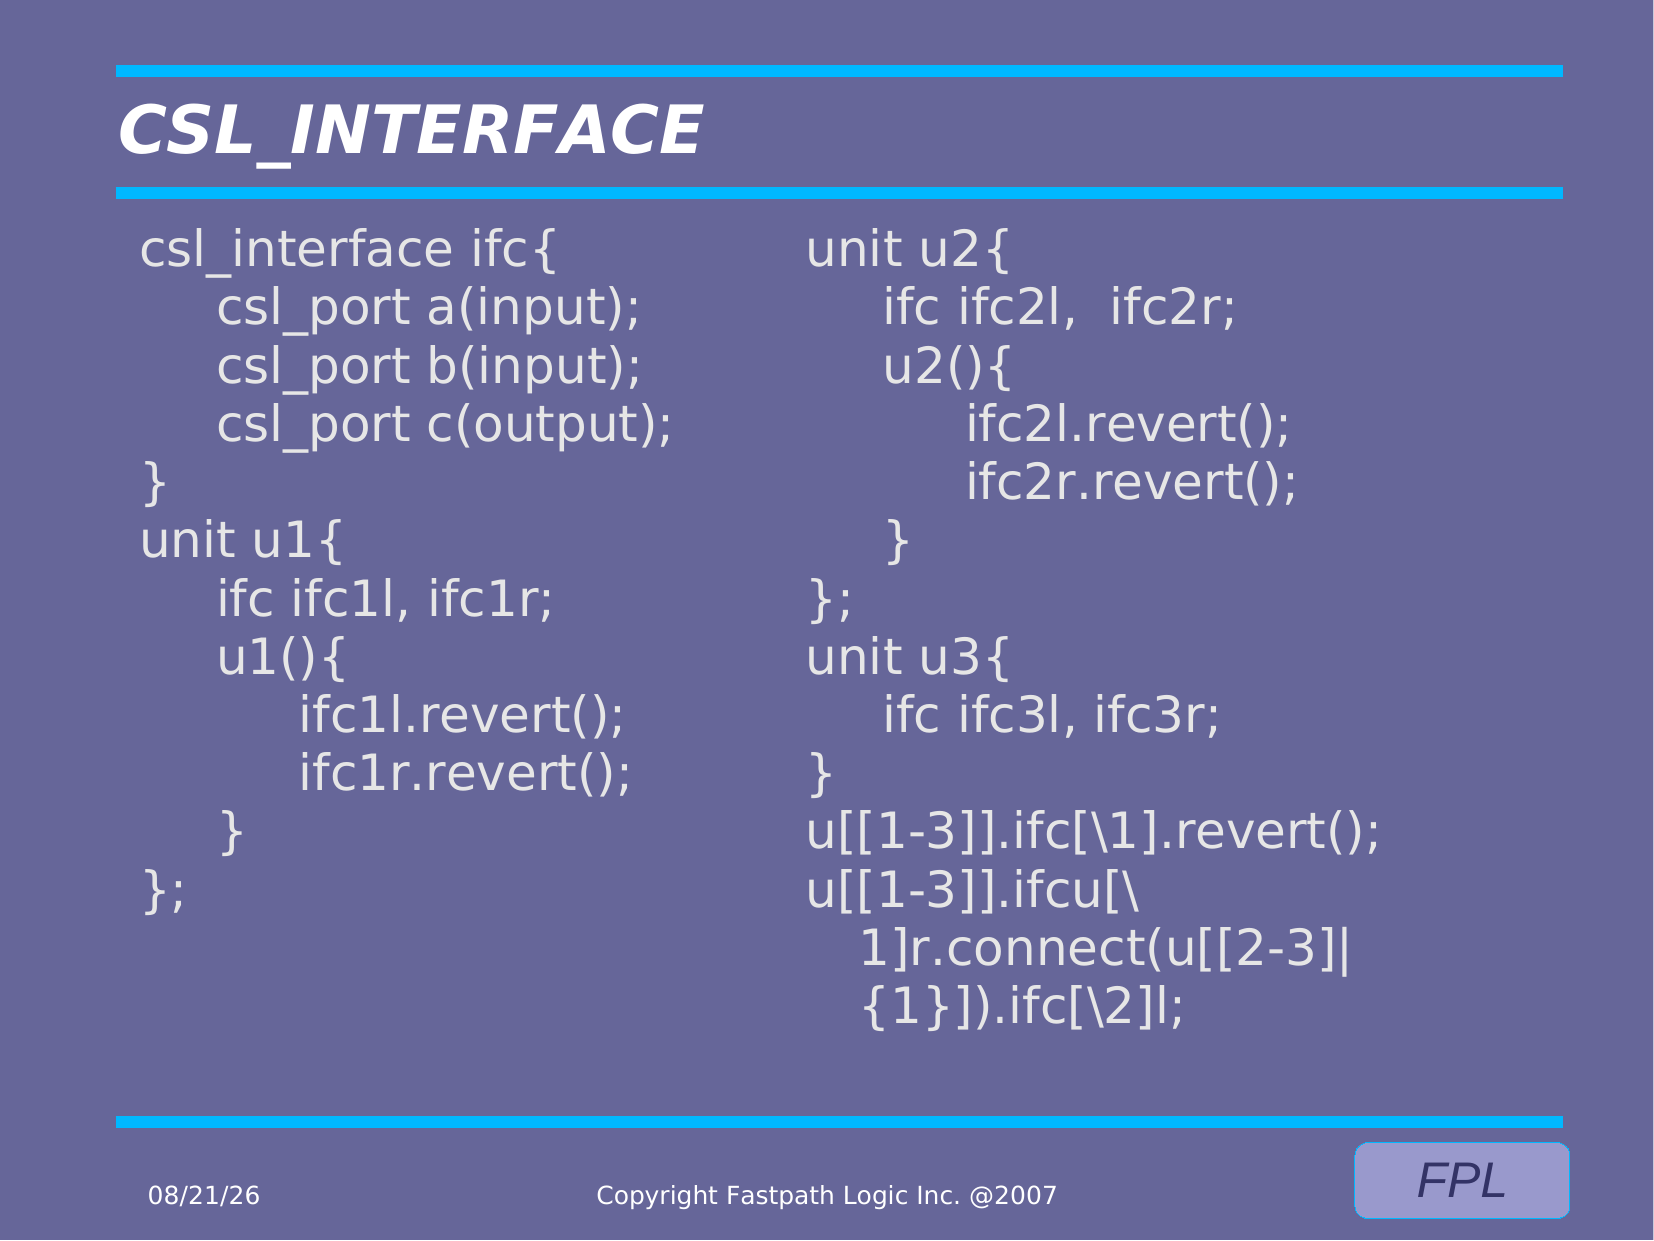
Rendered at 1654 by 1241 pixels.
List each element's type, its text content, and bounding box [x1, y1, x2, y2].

list unit u2{ ifc ifc2l, ifc2r; u2(){ ifc2l.revert(); ifc2r.revert(); } }; unit u3{ ifc ifc3l, ifc3r; } u[[1-3]].ifc[\1].revert(); u[[1-3]].ifcu[\1]r.connect(u[[2-3]|{1}]).ifc[\2]l; [787, 220, 1562, 1118]
title CSL_INTERFACE [118, 41, 1531, 219]
list csl_interface ifc{ csl_port a(input); csl_port b(input); csl_port c(output); } unit u1{ ifc ifc1l, ifc1r; u1(){ ifc1l.revert(); ifc1r.revert(); } }; [121, 220, 824, 1133]
